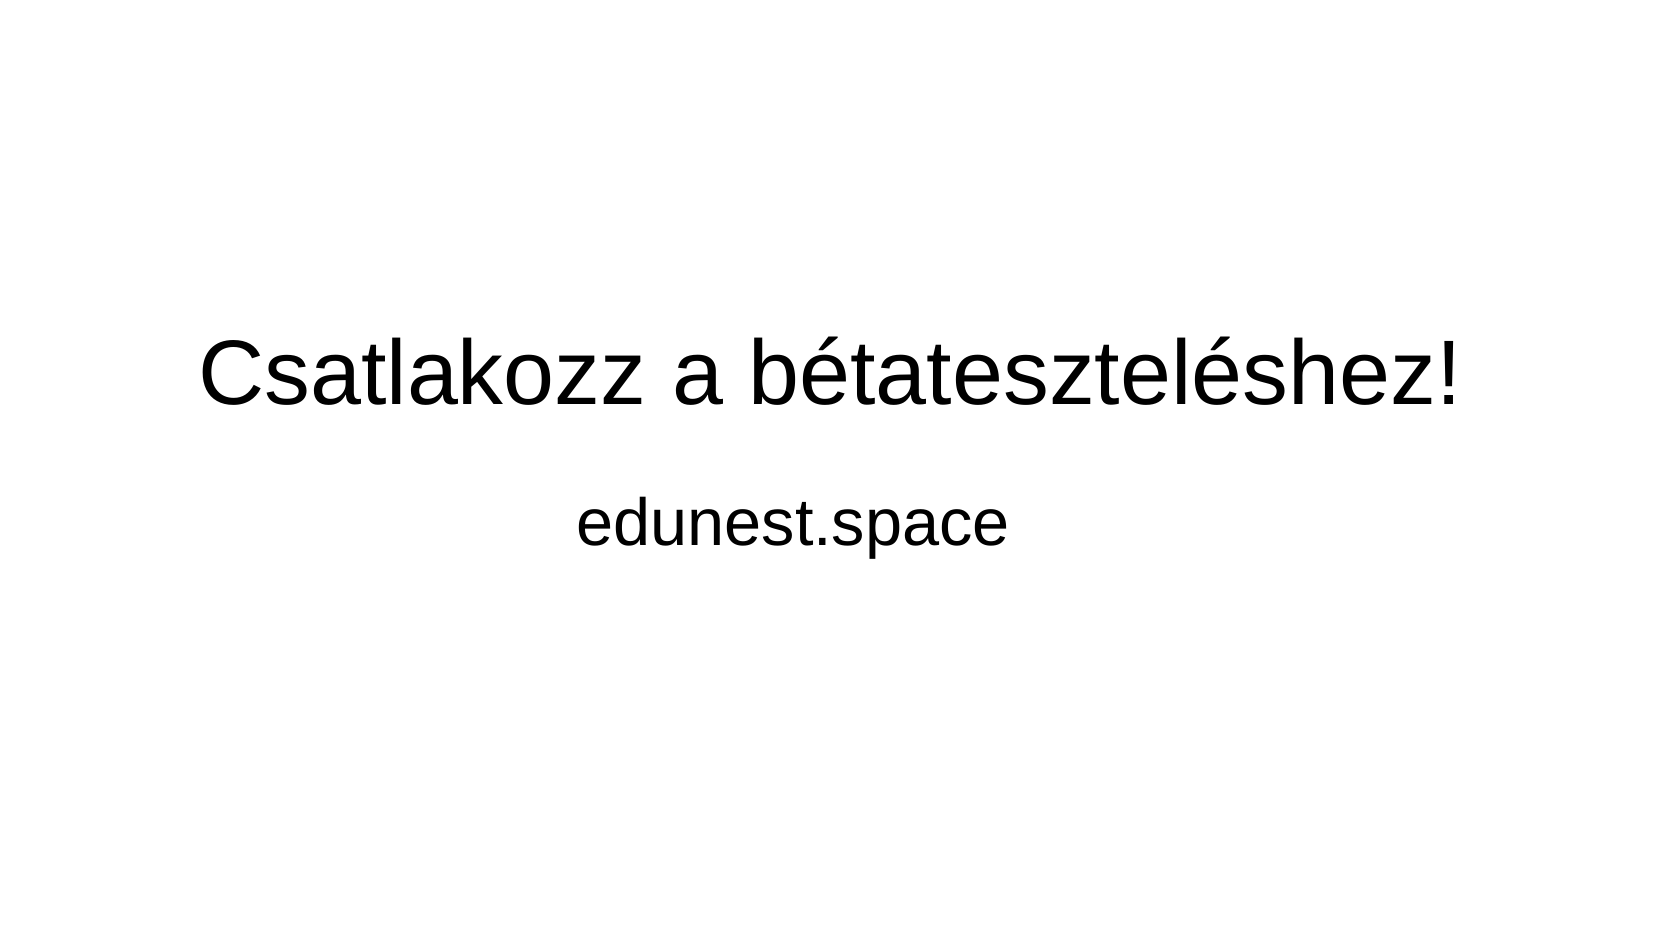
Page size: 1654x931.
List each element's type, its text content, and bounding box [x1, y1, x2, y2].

title Csatlakozz a bétateszteléshez! [86, 294, 1576, 451]
title edunest.space [49, 444, 1538, 601]
